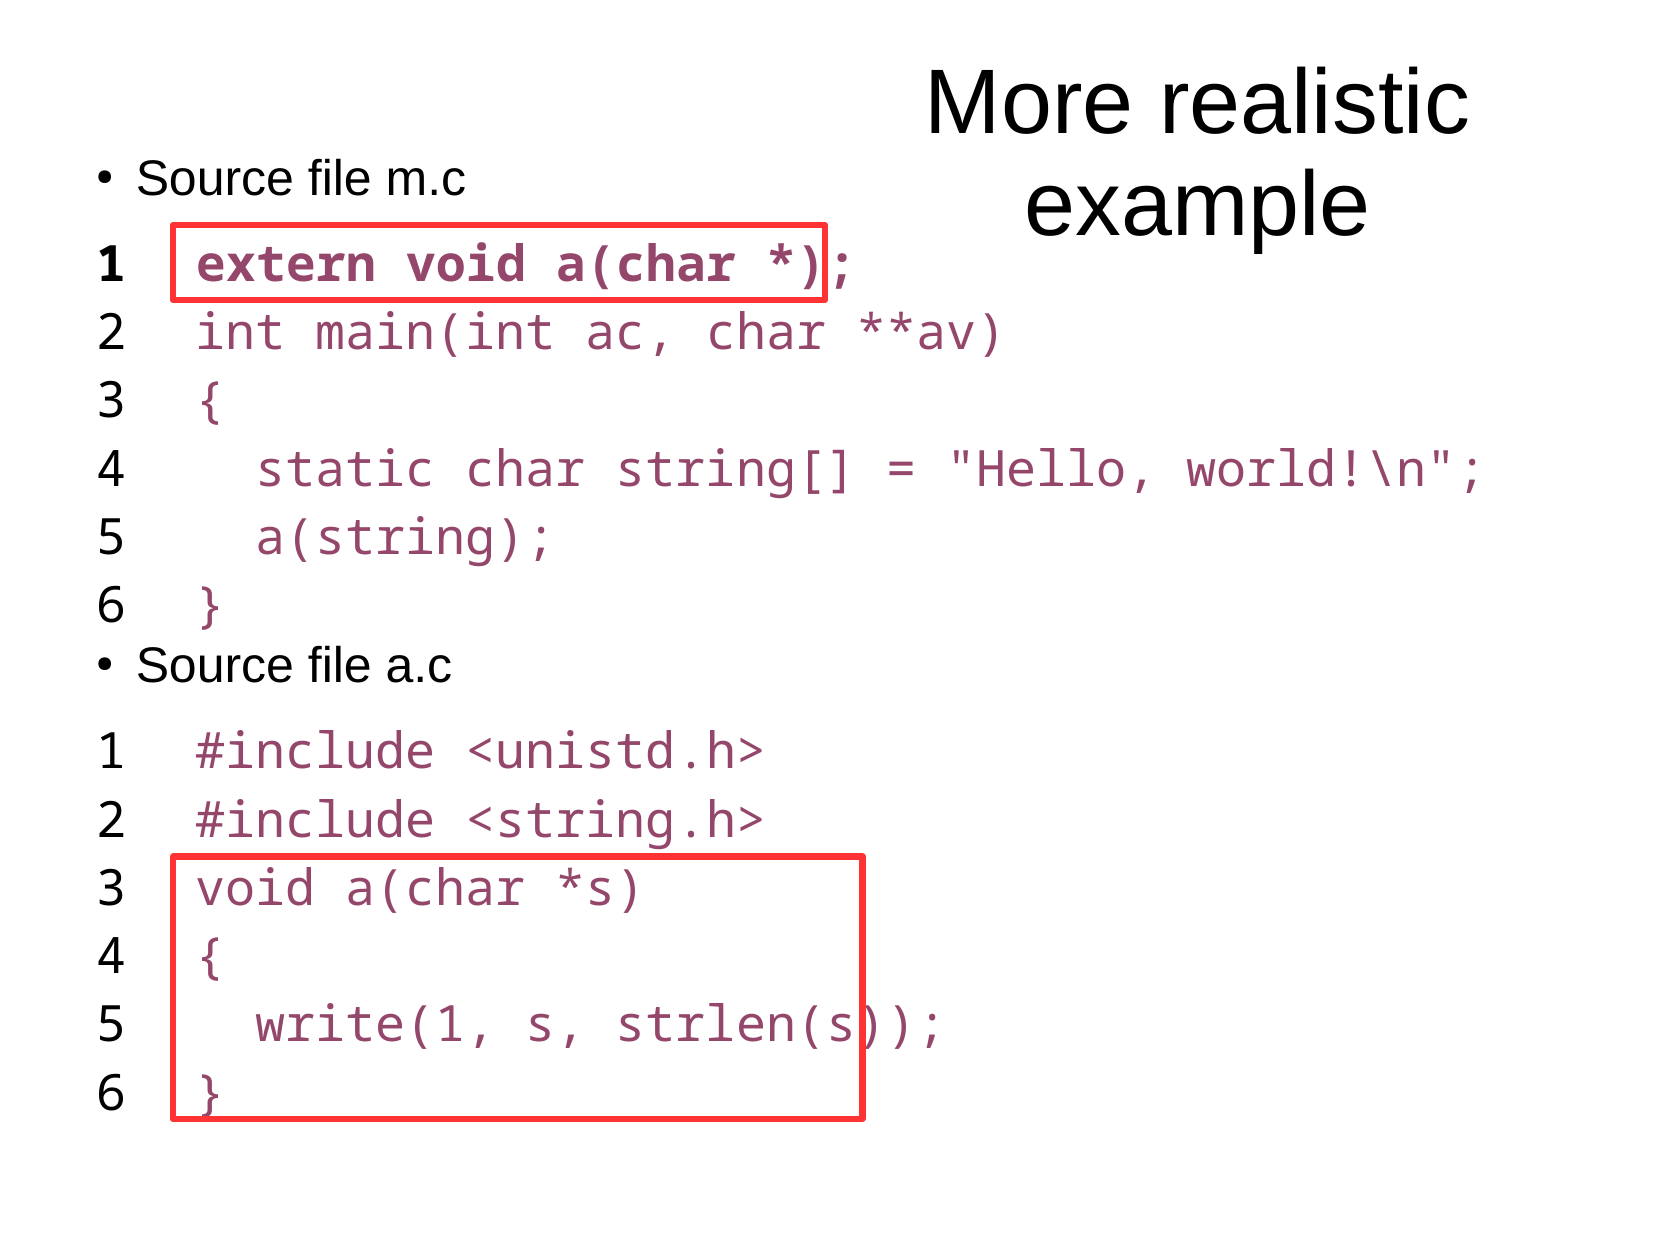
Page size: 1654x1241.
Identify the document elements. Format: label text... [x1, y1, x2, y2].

title More realistic example [825, 49, 1571, 150]
list Source file m.c extern void a(char *); int main(int ac, char **av) { static char string[] = "Hello, world!\n"; a(string); } Source file a.c #include <unistd.h> #include <string.h> void a(char *s) { write(1, s, strlen(s)); } [82, 150, 1571, 1126]
